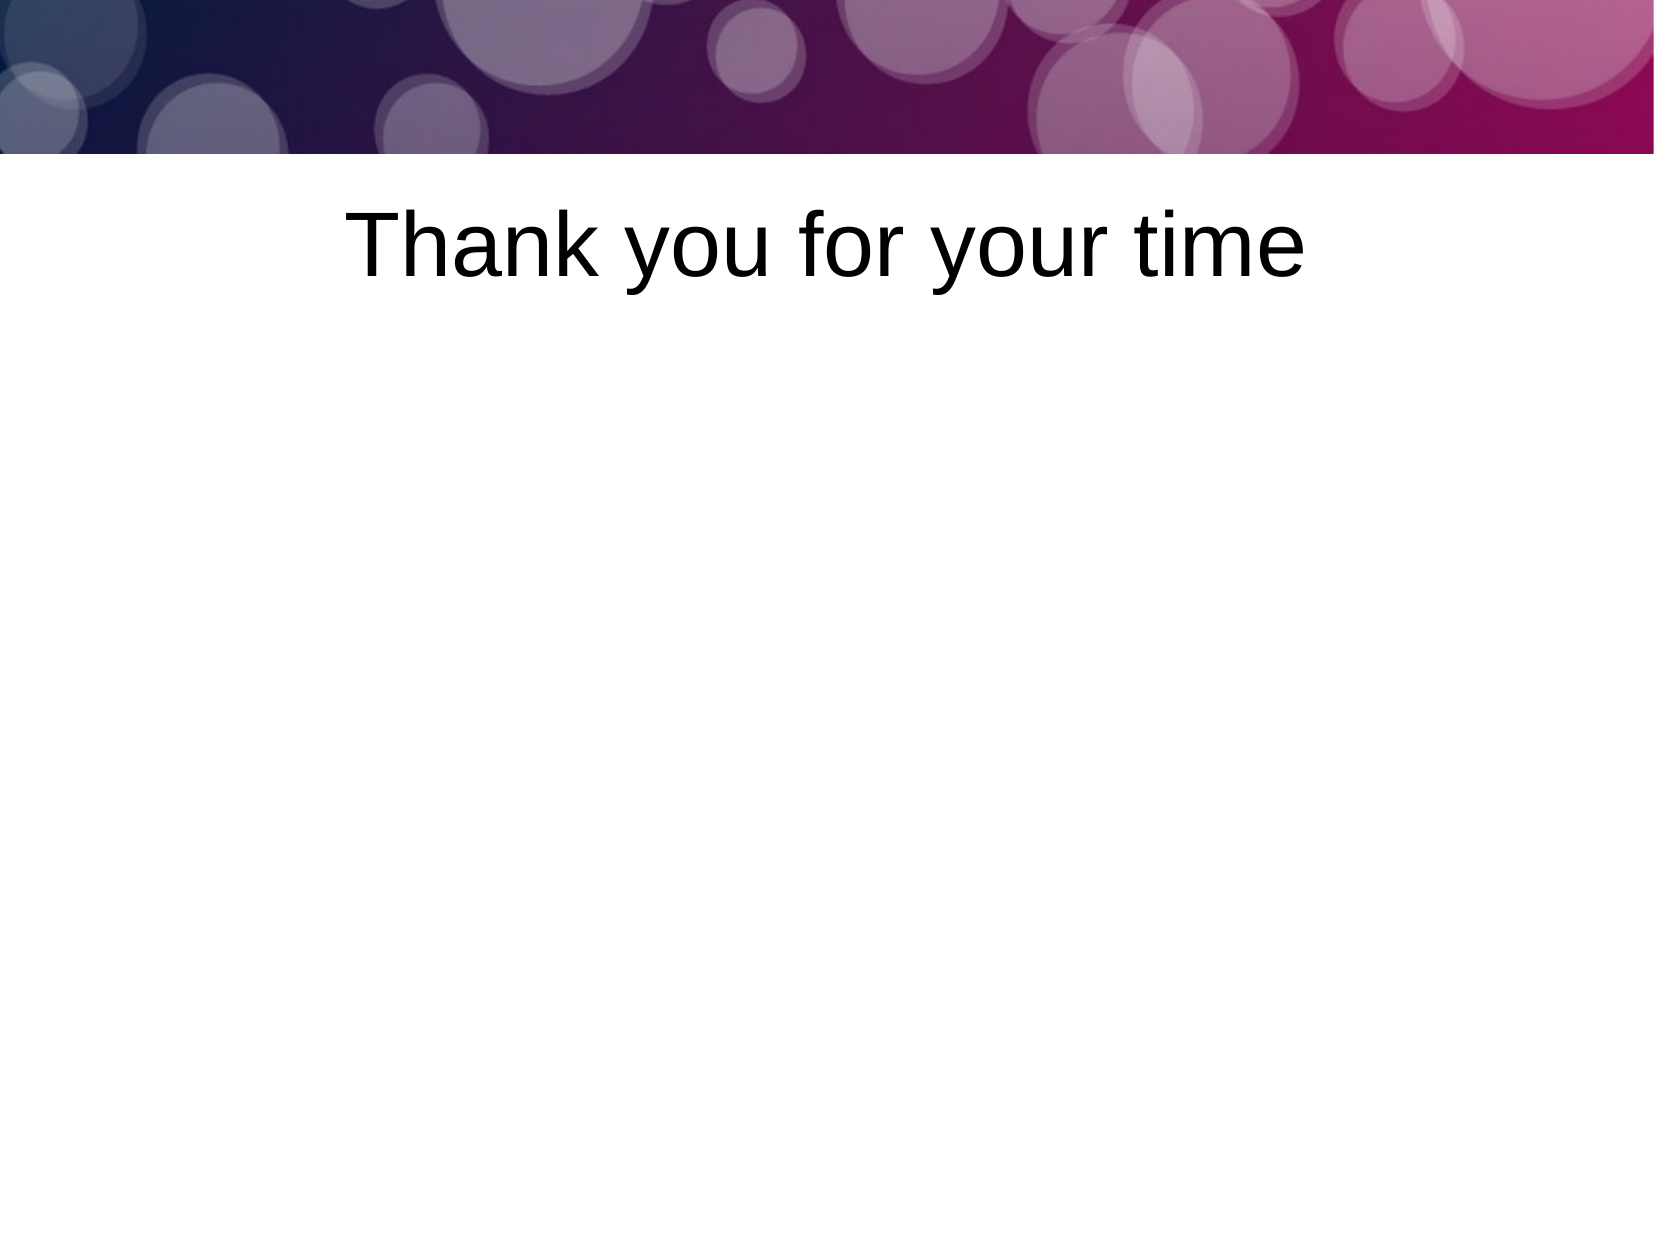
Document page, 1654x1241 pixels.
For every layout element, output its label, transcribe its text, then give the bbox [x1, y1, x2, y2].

picture [0, 0, 1654, 154]
title Thank you for your time [82, 159, 1571, 331]
